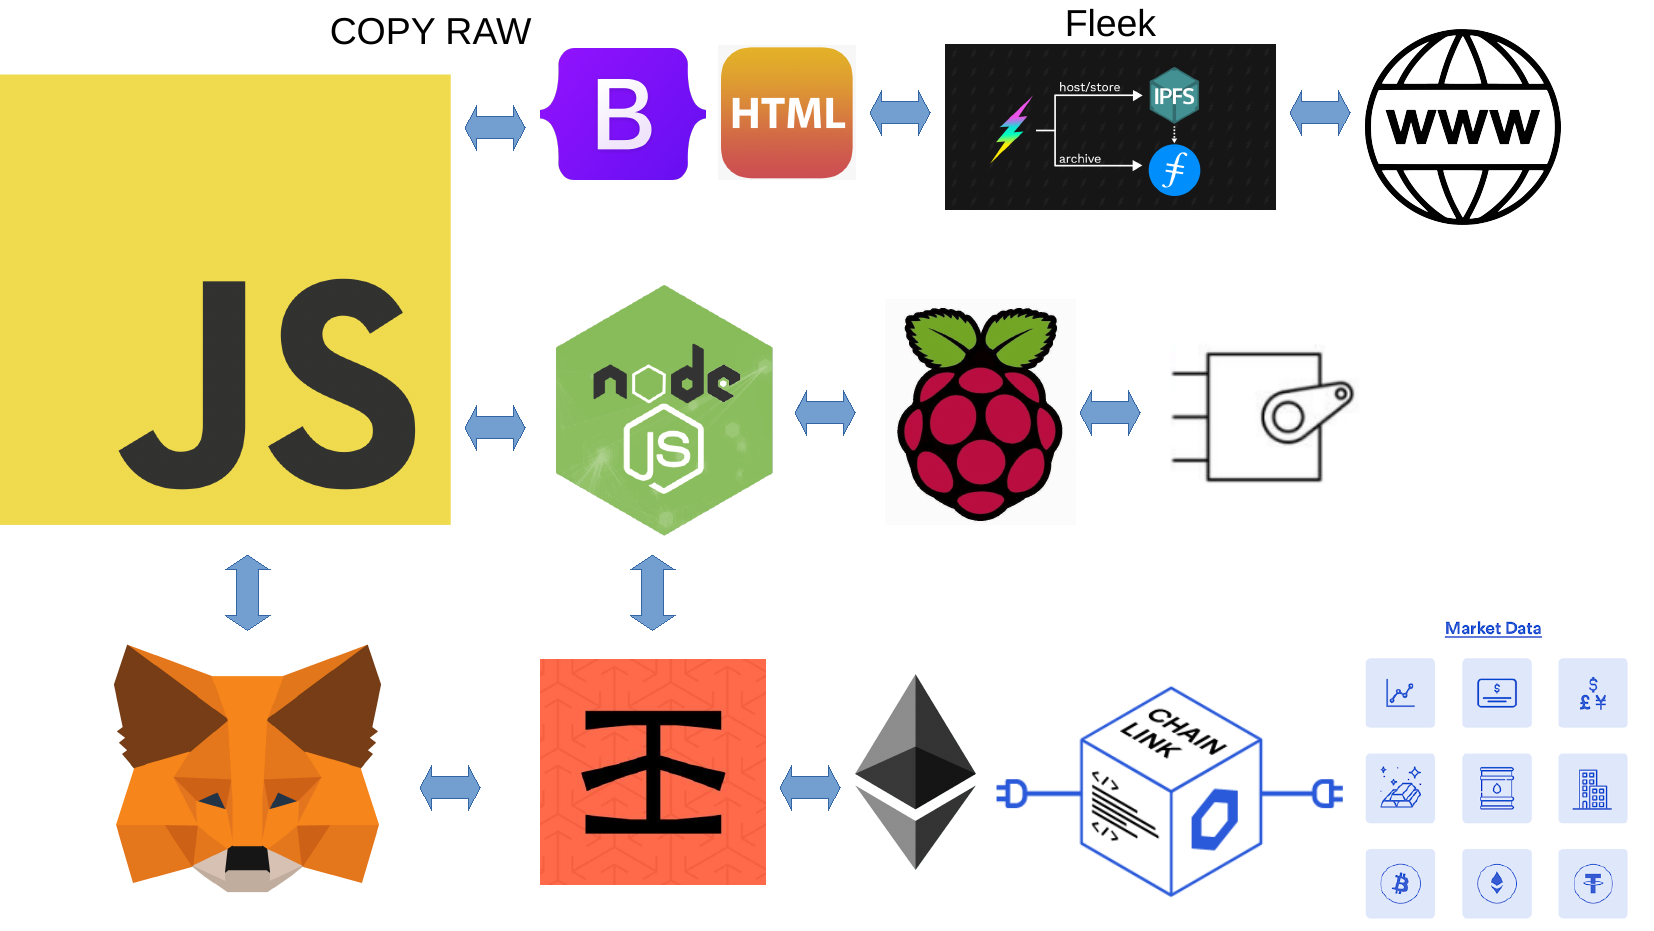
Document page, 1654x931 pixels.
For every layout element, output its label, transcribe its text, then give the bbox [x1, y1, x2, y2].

text_box [1080, 390, 1141, 436]
picture [97, 629, 391, 901]
text_box [1290, 90, 1351, 136]
picture [1170, 330, 1381, 491]
picture [555, 284, 773, 536]
text_box [630, 555, 676, 631]
text_box [225, 555, 271, 631]
picture [1365, 29, 1561, 226]
picture [540, 61, 706, 181]
picture [885, 299, 1076, 526]
text_box [870, 90, 931, 136]
picture [0, 74, 451, 526]
picture [718, 61, 856, 181]
text_box [465, 105, 526, 151]
picture [945, 44, 1276, 211]
text_box [795, 390, 856, 436]
text_box COPY RAW [315, 3, 886, 61]
text_box [465, 405, 526, 451]
text_box Fleek [1050, 0, 1291, 52]
picture [855, 674, 976, 871]
text_box [420, 765, 481, 811]
picture [992, 614, 1653, 931]
text_box [780, 765, 841, 811]
picture [540, 659, 766, 886]
